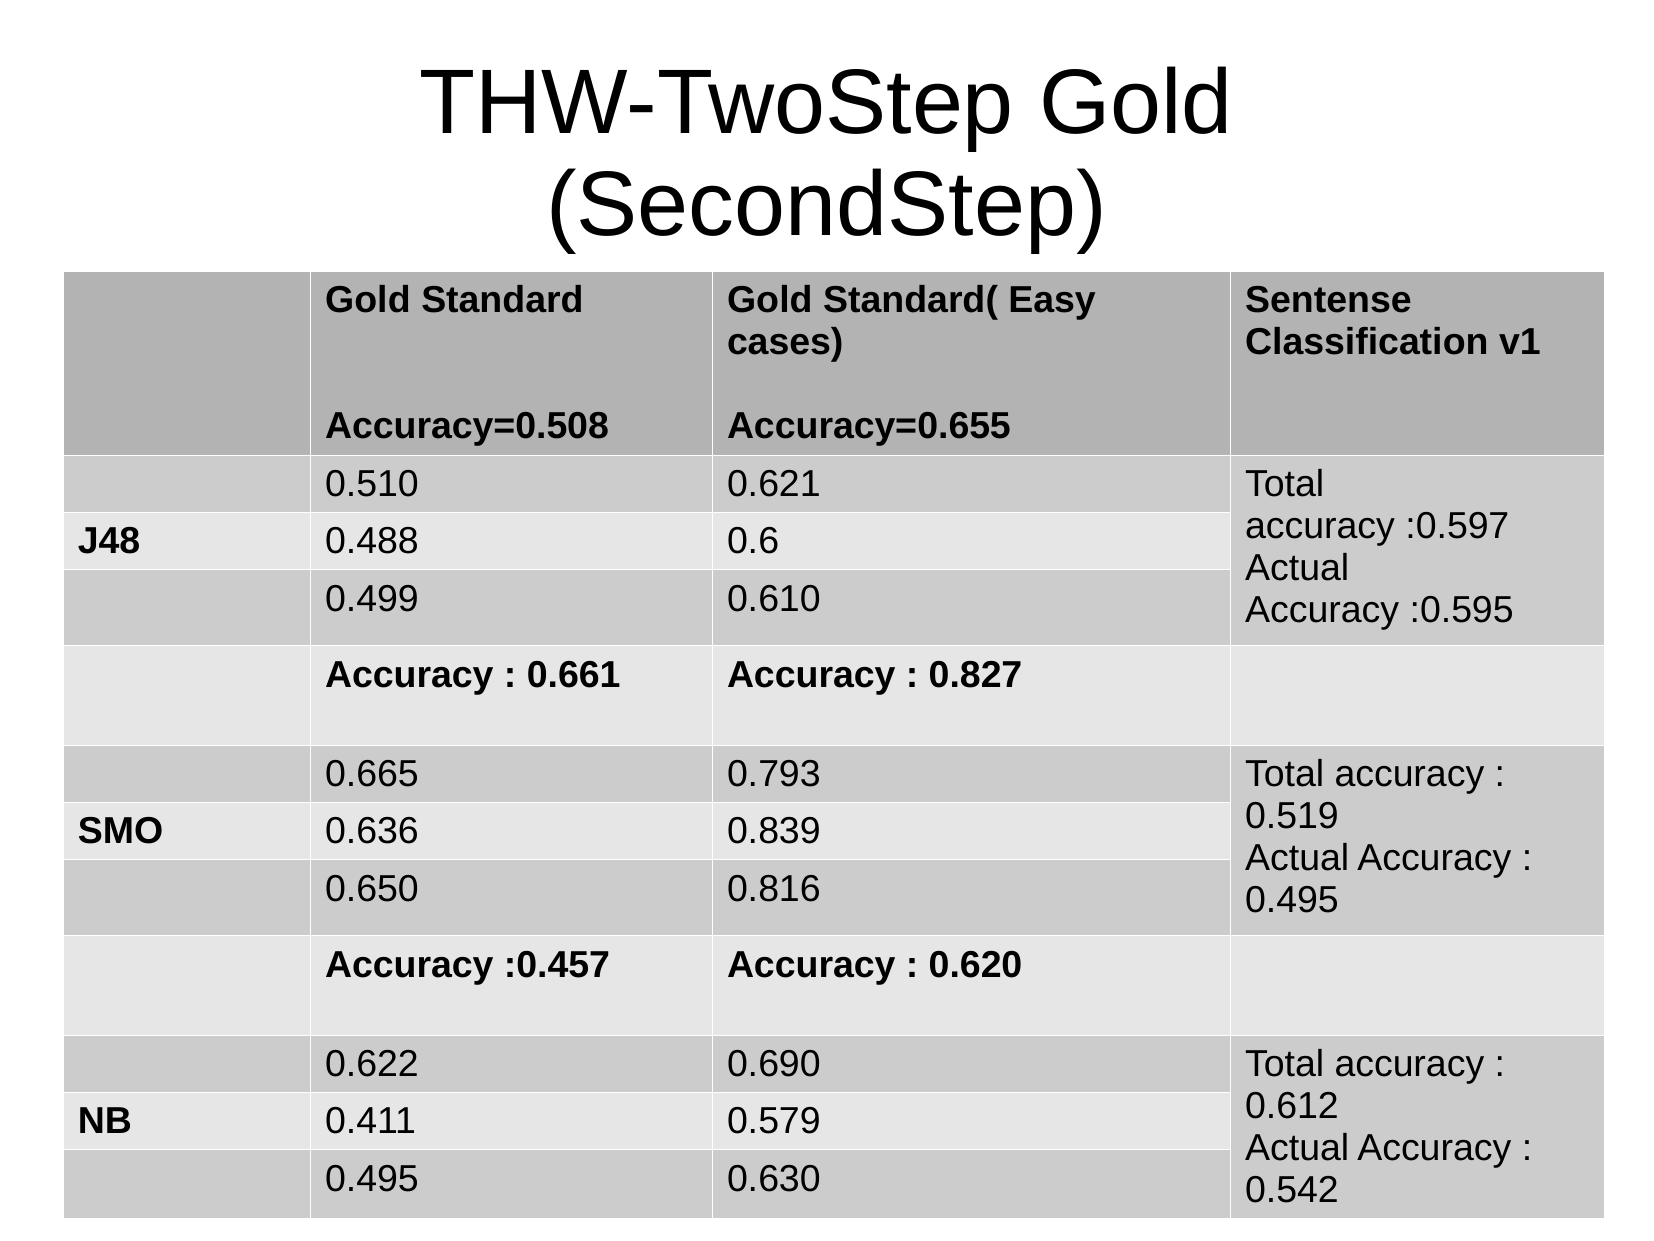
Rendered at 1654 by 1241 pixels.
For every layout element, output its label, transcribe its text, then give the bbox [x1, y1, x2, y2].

table_header Gold Standard( Easy cases) Accuracy=0.655 [713, 272, 1230, 455]
table_cell [64, 1150, 310, 1218]
table_cell Total accuracy : 0.519 Actual Accuracy : 0.495 [1231, 746, 1604, 935]
table_cell NB [64, 1093, 310, 1149]
table_cell 0.839 [713, 803, 1230, 859]
table_cell 0.622 [311, 1036, 712, 1092]
table_cell [64, 860, 310, 935]
table_cell 0.495 [311, 1150, 712, 1218]
table_cell 0.621 [713, 456, 1230, 512]
table_cell 0.793 [713, 746, 1230, 802]
table_cell 0.650 [311, 860, 712, 935]
table_cell J48 [64, 513, 310, 569]
table_cell [1231, 936, 1604, 1035]
table_cell [64, 746, 310, 802]
title THW-TwoStep Gold (SecondStep) [82, 49, 1571, 257]
table_cell Accuracy :0.457 [311, 936, 712, 1035]
table_header Sentense Classification v1 [1231, 272, 1604, 455]
table_cell Accuracy : 0.827 [713, 646, 1230, 745]
table_cell 0.630 [713, 1150, 1230, 1218]
table_cell 0.488 [311, 513, 712, 569]
table_cell [64, 646, 310, 745]
table_cell 0.690 [713, 1036, 1230, 1092]
table_cell SMO [64, 803, 310, 859]
table_cell 0.816 [713, 860, 1230, 935]
table_cell 0.411 [311, 1093, 712, 1149]
table_cell [64, 570, 310, 645]
table_header [64, 272, 310, 455]
table_cell 0.579 [713, 1093, 1230, 1149]
table_cell 0.6 [713, 513, 1230, 569]
table_cell [64, 1036, 310, 1092]
table_cell [64, 936, 310, 1035]
table_cell Accuracy : 0.661 [311, 646, 712, 745]
table_cell [1231, 646, 1604, 745]
table_cell Total accuracy : 0.612 Actual Accuracy : 0.542 [1231, 1036, 1604, 1218]
table_cell 0.499 [311, 570, 712, 645]
table_cell Accuracy : 0.620 [713, 936, 1230, 1035]
table_cell 0.636 [311, 803, 712, 859]
table_cell 0.665 [311, 746, 712, 802]
table_cell Total accuracy :0.597 Actual Accuracy :0.595 [1231, 456, 1604, 645]
table_cell [64, 456, 310, 512]
table_cell 0.510 [311, 456, 712, 512]
table_header Gold Standard Accuracy=0.508 [311, 272, 712, 455]
table_cell 0.610 [713, 570, 1230, 645]
